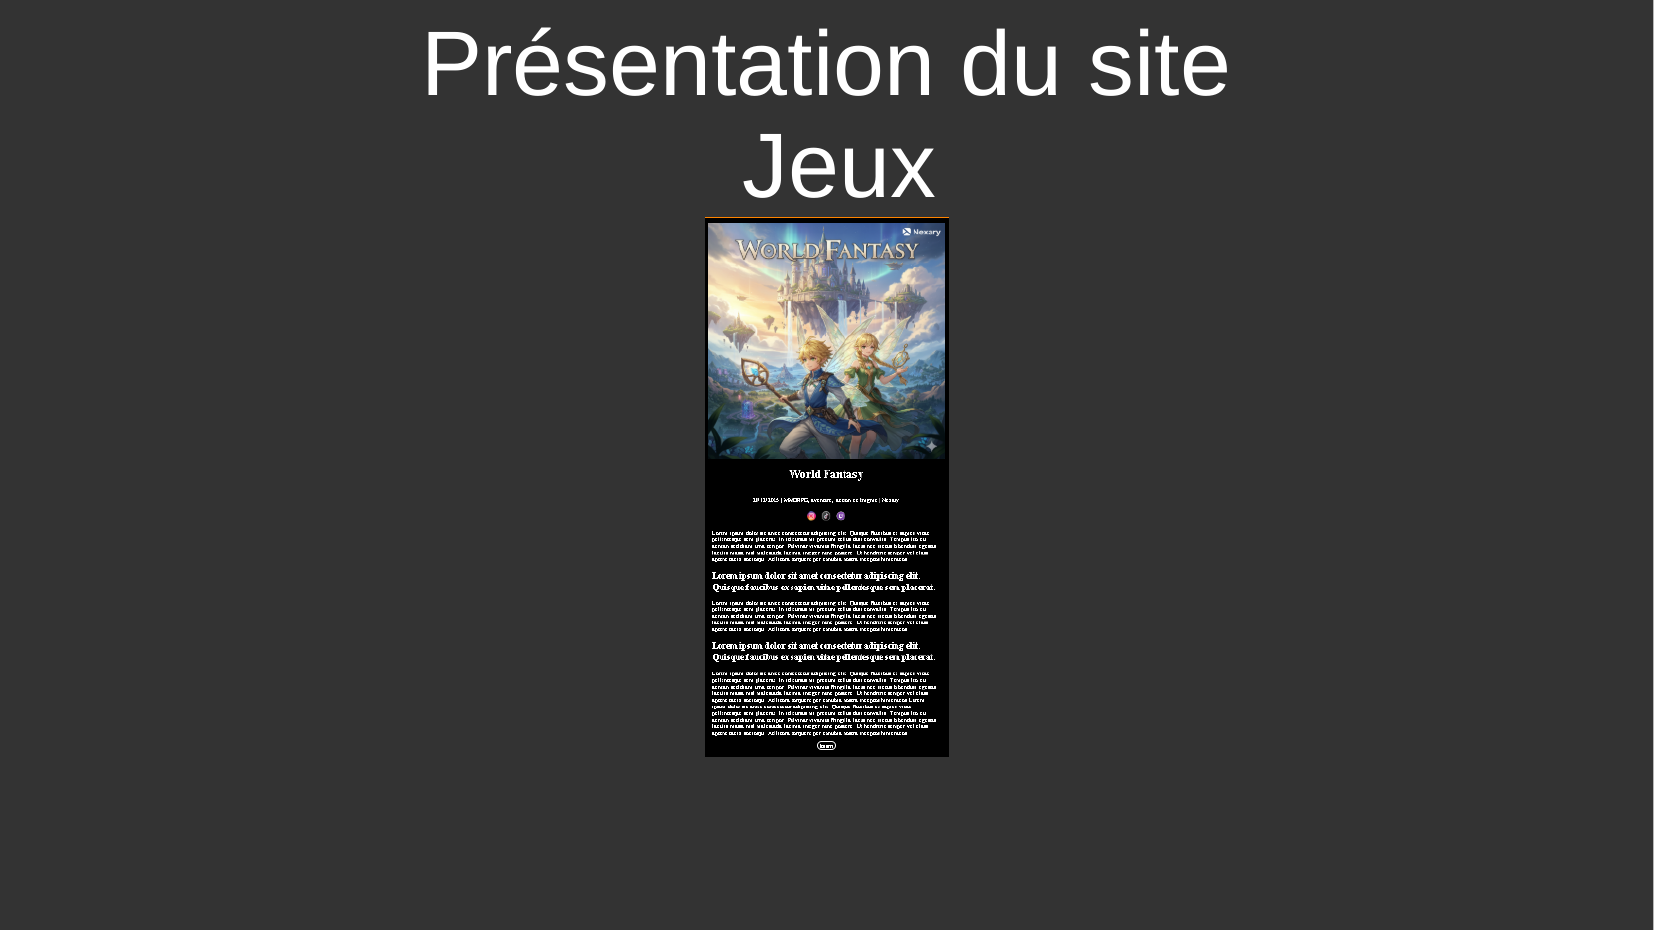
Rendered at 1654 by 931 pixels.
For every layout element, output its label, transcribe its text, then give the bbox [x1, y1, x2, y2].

title Présentation du site Jeux [82, 12, 1571, 218]
picture [705, 217, 949, 758]
